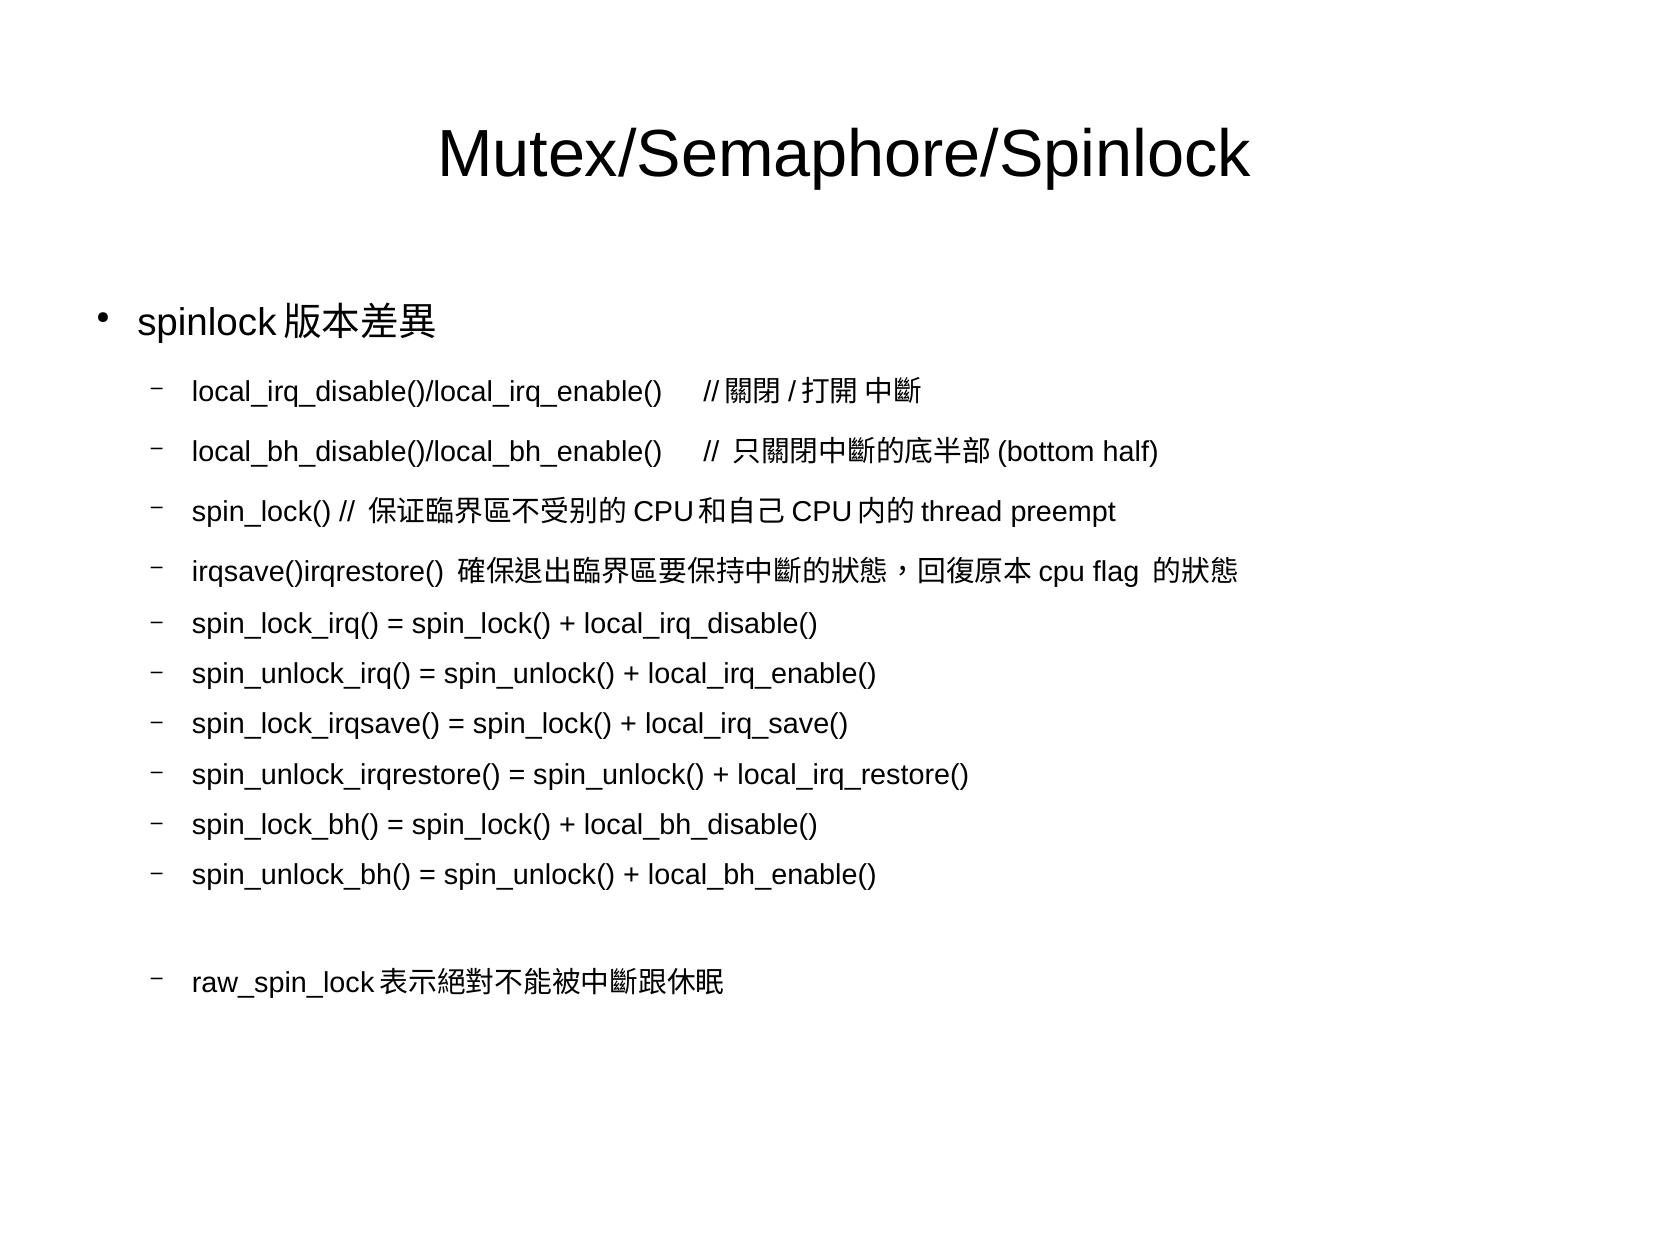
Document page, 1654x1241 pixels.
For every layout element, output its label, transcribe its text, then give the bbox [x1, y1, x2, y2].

title Mutex/Semaphore/Spinlock [82, 49, 1571, 257]
list spinlock版本差異 local_irq_disable()/local_irq_enable() //關閉/打開 中斷 local_bh_disable()/local_bh_enable() // 只關閉中斷的底半部(bottom half) spin_lock() // 保证臨界區不受别的CPU和自己CPU内的thread preempt irqsave()irqrestore() 確保退出臨界區要保持中斷的狀態，回復原本cpu flag 的狀態 spin_lock_irq() = spin_lock() + local_irq_disable() spin_unlock_irq() = spin_unlock() + local_irq_enable() spin_lock_irqsave() = spin_lock() + local_irq_save() spin_unlock_irqrestore() = spin_unlock() + local_irq_restore() spin_lock_bh() = spin_lock() + local_bh_disable() spin_unlock_bh() = spin_unlock() + local_bh_enable() raw_spin_lock表示絕對不能被中斷跟休眠 [82, 290, 1571, 1010]
